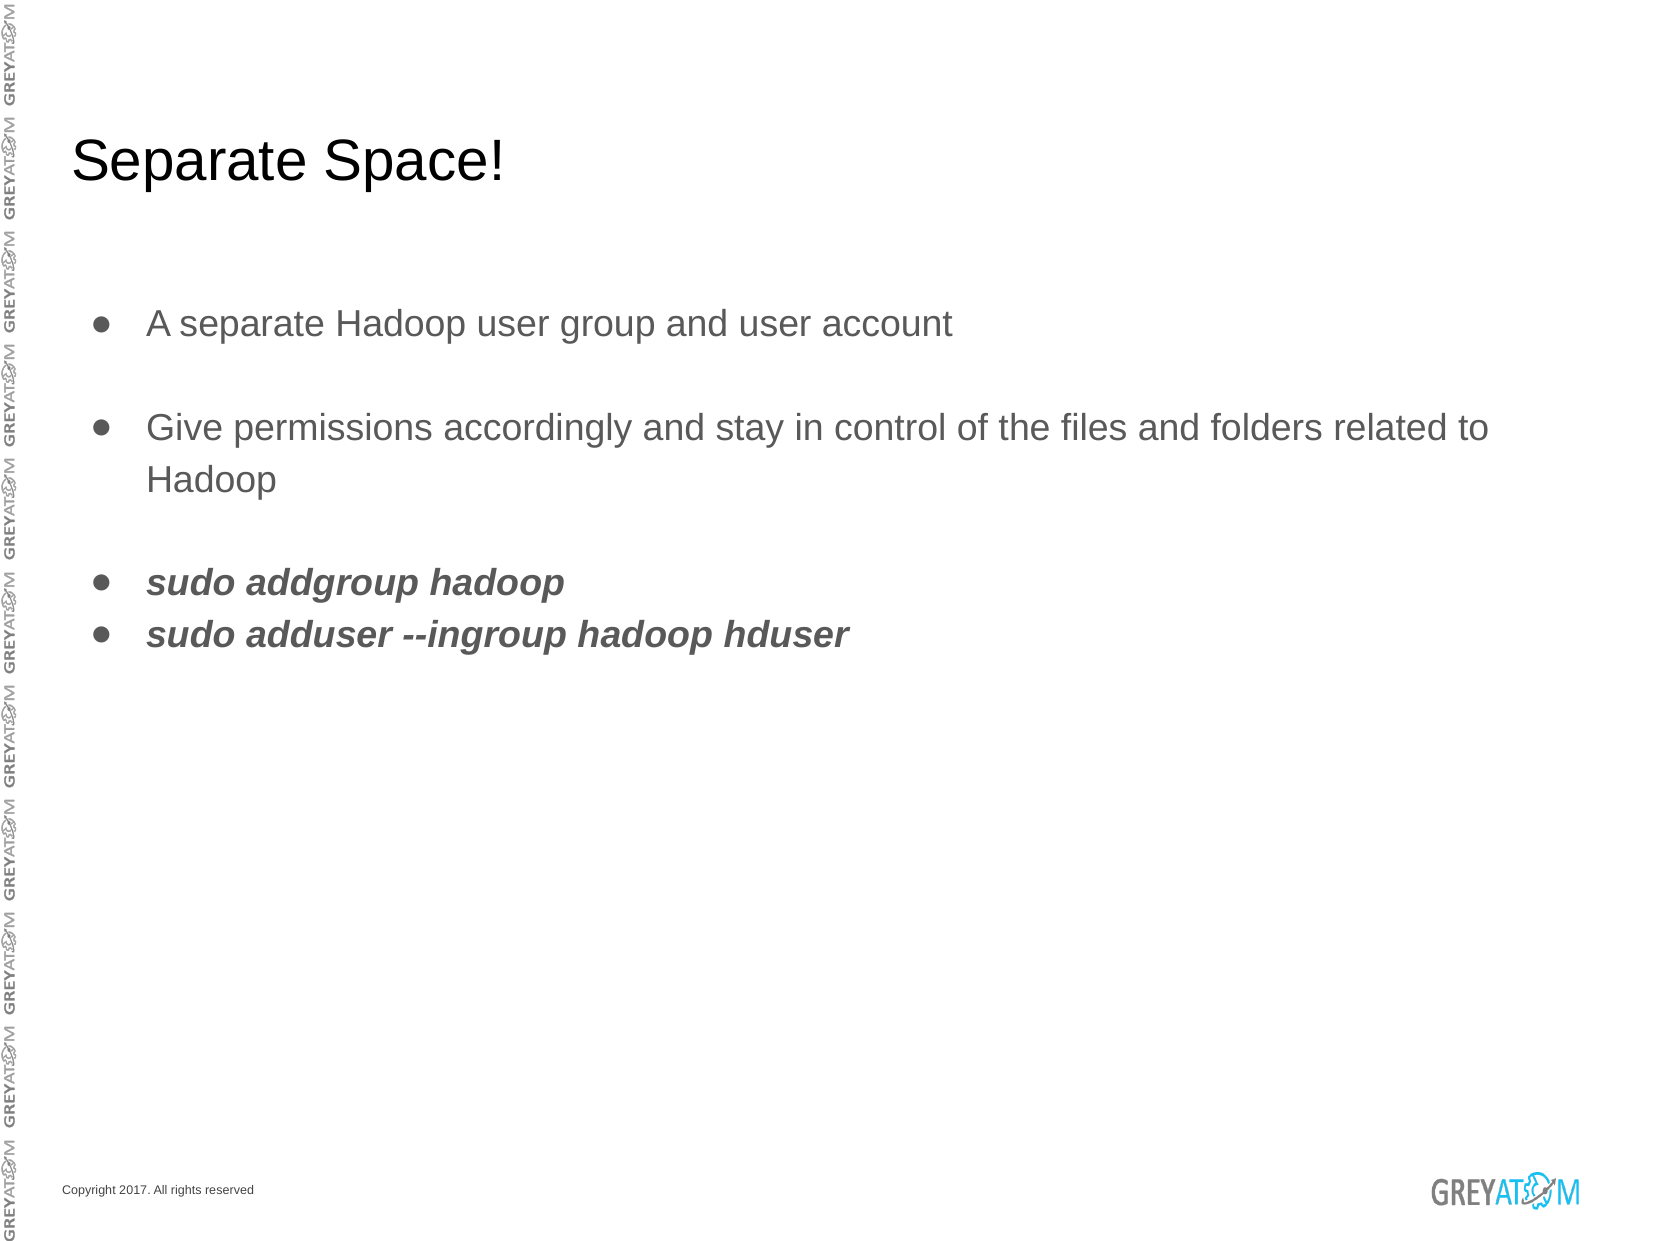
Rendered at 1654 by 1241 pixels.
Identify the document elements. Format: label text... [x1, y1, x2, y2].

picture [1, 231, 17, 333]
picture [1, 799, 17, 901]
picture [1430, 1168, 1581, 1212]
picture [1, 117, 17, 220]
text_box Separate Space! [56, 107, 1597, 245]
picture [1, 1026, 17, 1128]
picture [1, 572, 17, 674]
picture [1, 4, 17, 106]
picture [1, 458, 17, 560]
picture [1, 912, 17, 1015]
text_box A separate Hadoop user group and user account Give permissions accordingly and stay in control of the files and folders related to Hadoop sudo addgroup hadoop sudo adduser --ingroup hadoop hduser [56, 277, 1597, 1102]
picture [1, 1140, 17, 1241]
picture [1, 685, 17, 788]
picture [1, 344, 17, 447]
